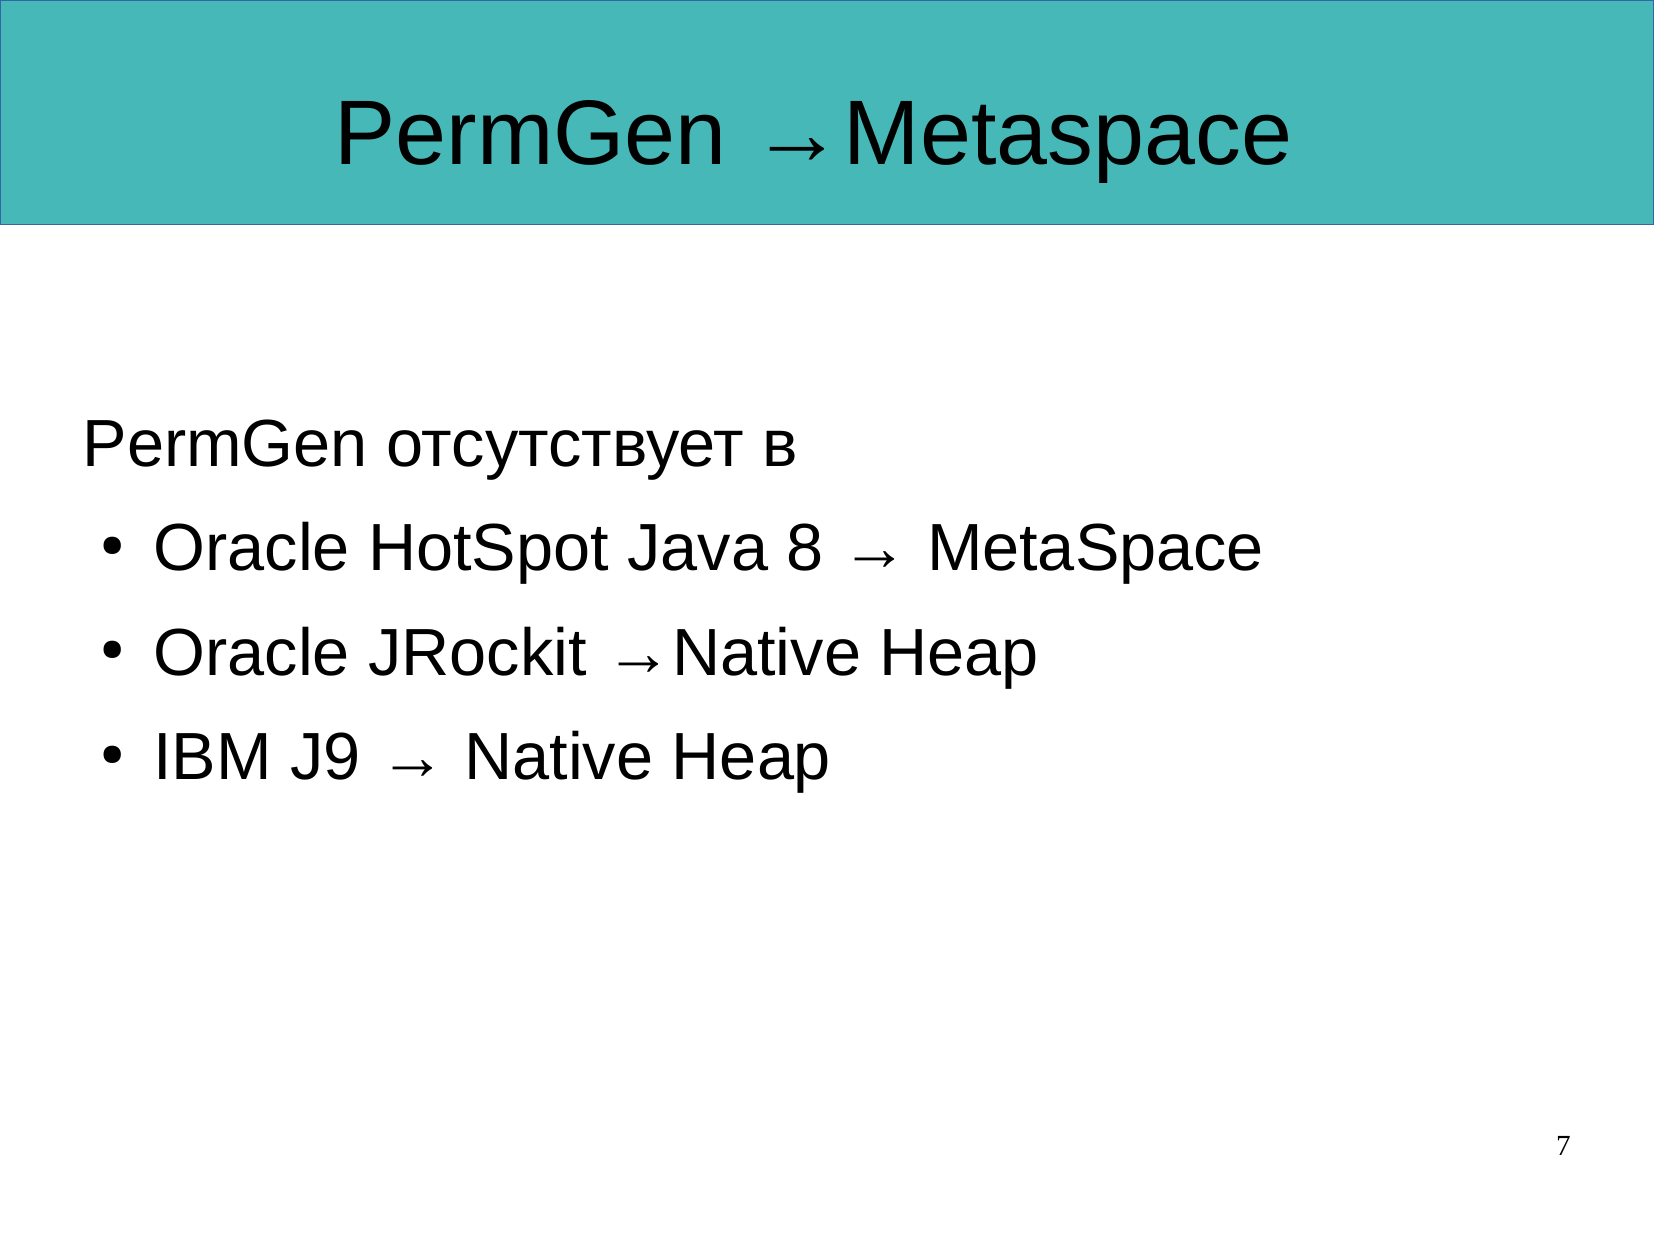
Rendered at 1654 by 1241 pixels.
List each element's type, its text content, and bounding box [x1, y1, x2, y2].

title PermGen →Metaspace [82, 29, 1571, 237]
list PermGen отсутствует в Oracle HotSpot Java 8 → MetaSpace Oracle JRockit →Native Heap IBM J9 → Native Heap [82, 290, 1571, 910]
